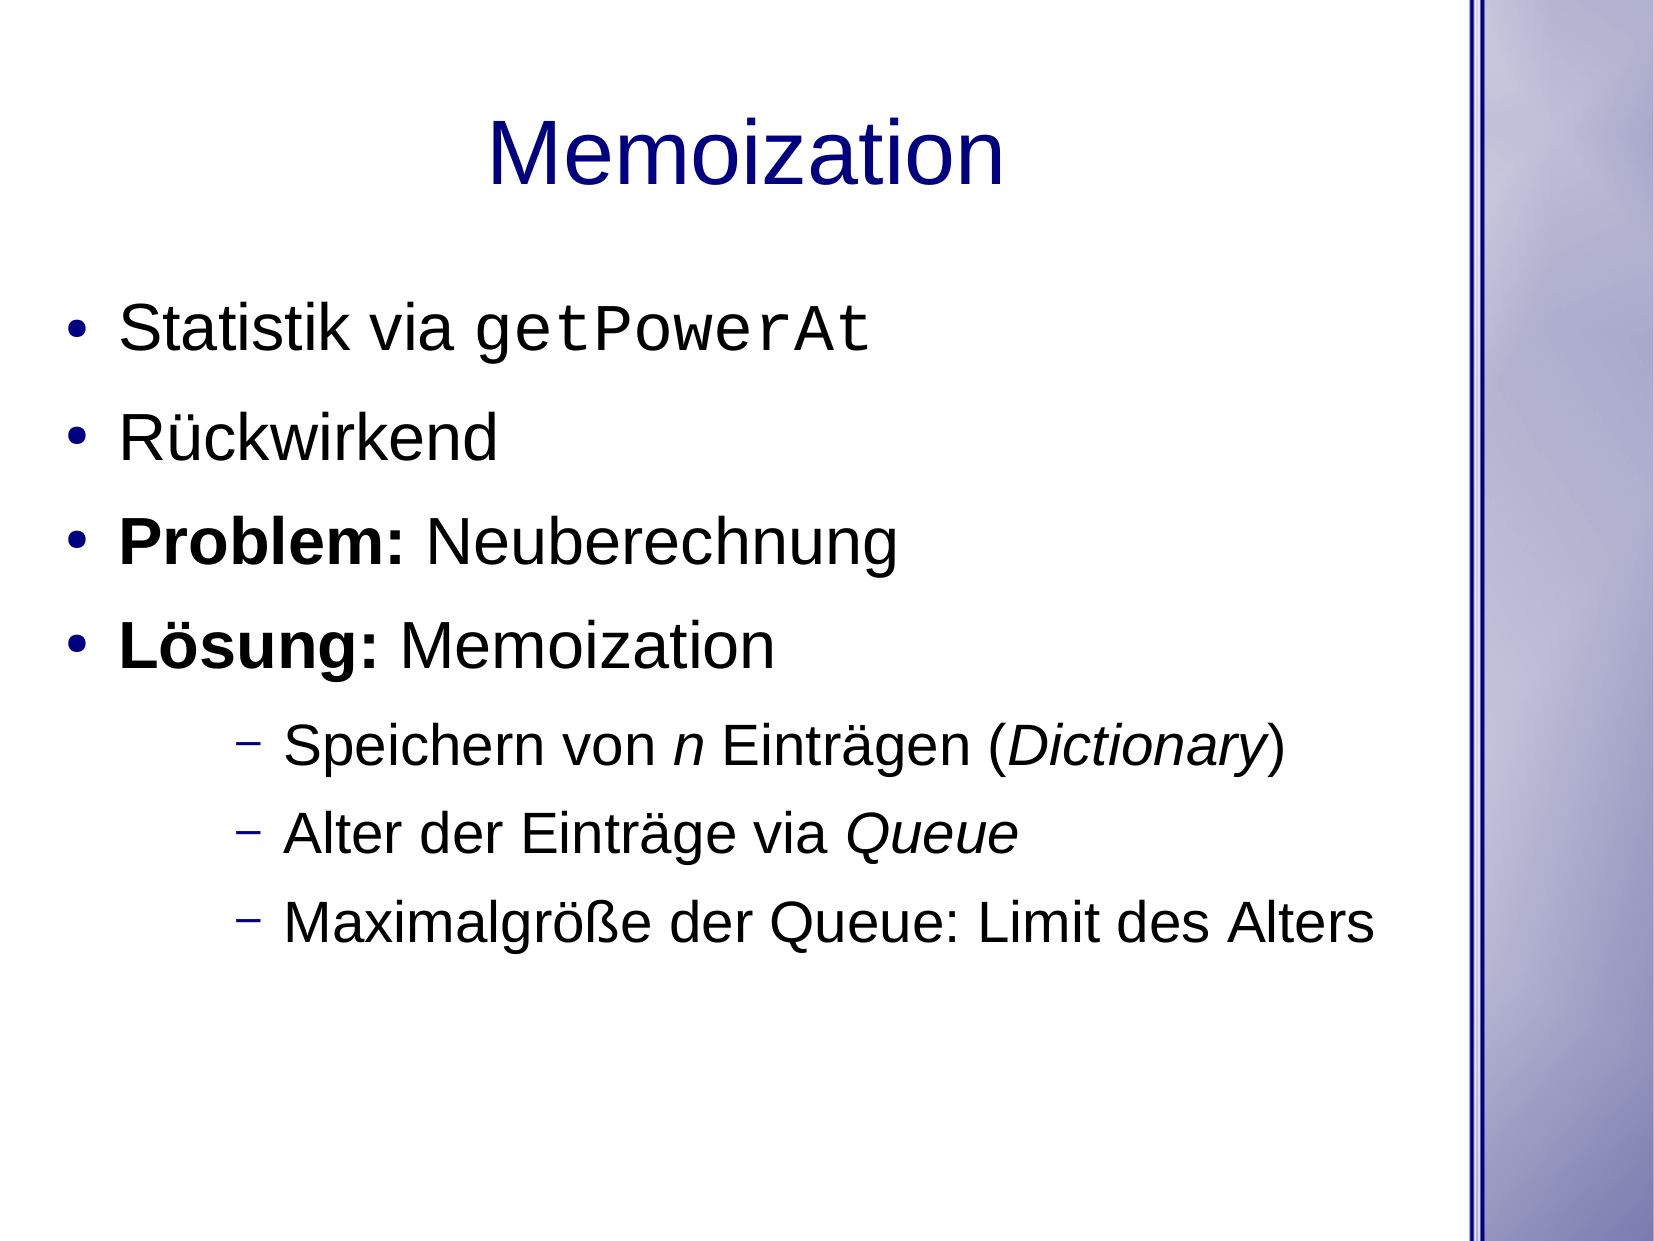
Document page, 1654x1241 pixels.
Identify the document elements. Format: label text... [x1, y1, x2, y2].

title Memoization [47, 49, 1447, 257]
list Statistik via getPowerAt Rückwirkend Problem: Neuberechnung Lösung: Memoization Speichern von n Einträgen (Dictionary) Alter der Einträge via Queue Maximalgröße der Queue: Limit des Alters [47, 290, 1447, 1225]
picture [0, 0, 1654, 1241]
